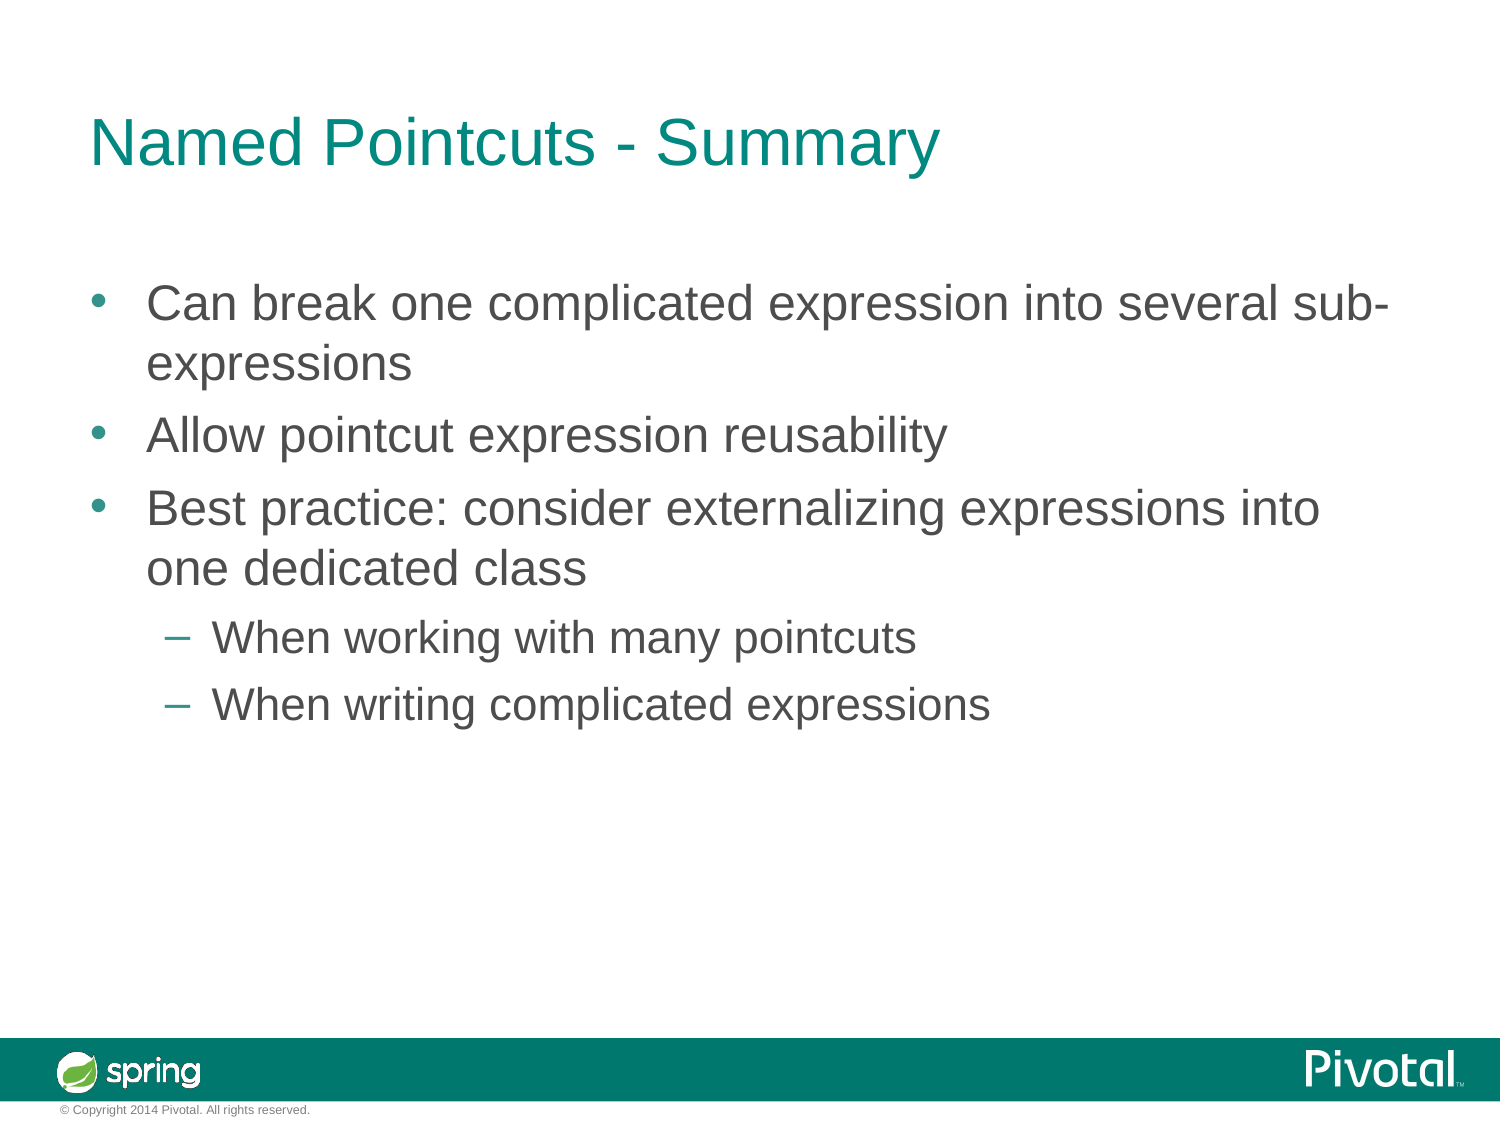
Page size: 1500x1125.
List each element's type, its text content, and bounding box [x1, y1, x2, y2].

picture [1306, 1050, 1464, 1087]
title Named Pointcuts - Summary [75, 45, 1426, 233]
picture [32, 1041, 210, 1103]
list Can break one complicated expression into several sub-expressions Allow pointcut expression reusability Best practice: consider externalizing expressions into one dedicated class When working with many pointcuts When writing complicated expressions [75, 262, 1426, 1005]
